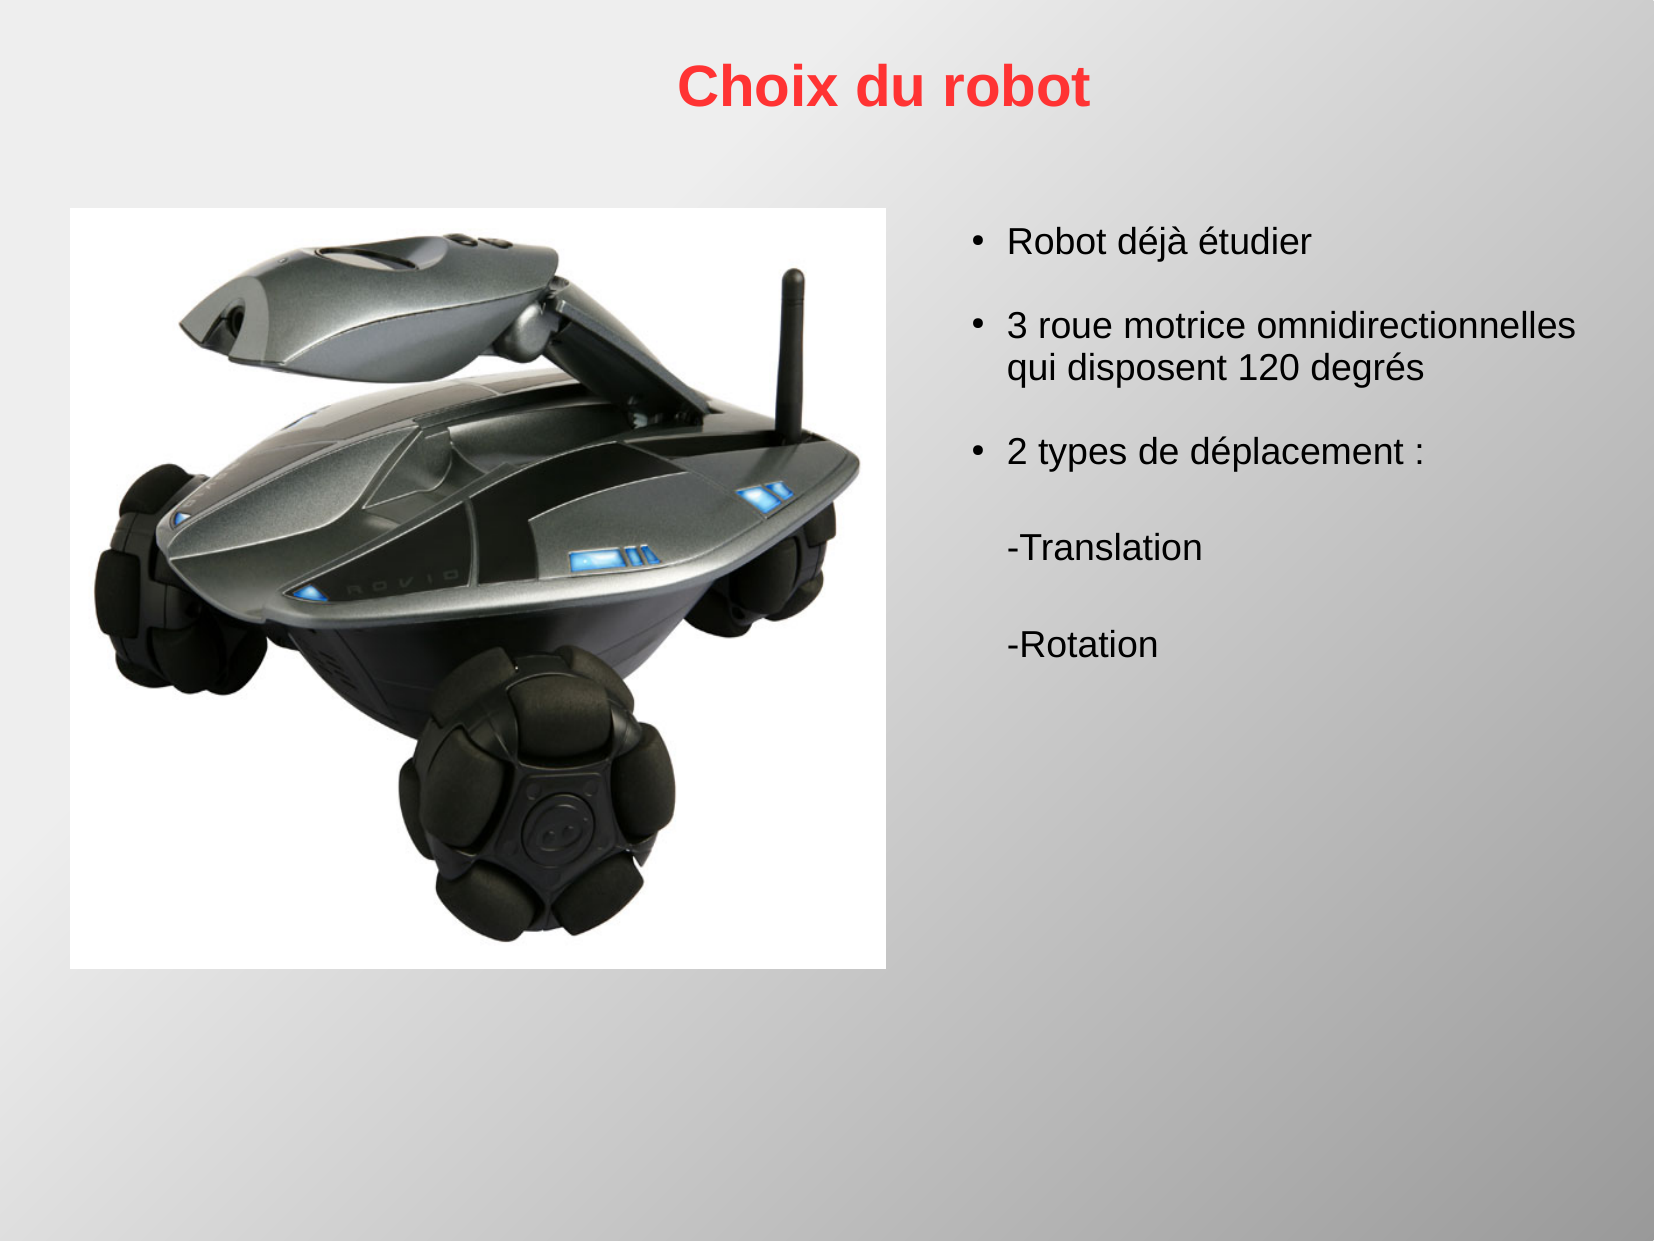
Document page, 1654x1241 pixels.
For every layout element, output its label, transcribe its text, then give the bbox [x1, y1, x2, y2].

picture [70, 208, 886, 969]
text_box Choix du robot [624, 36, 1182, 119]
text_box Robot déjà étudier 3 roue motrice omnidirectionnelles qui disposent 120 degrés 2 types de déplacement : -Translation -Rotation [956, 212, 1630, 674]
